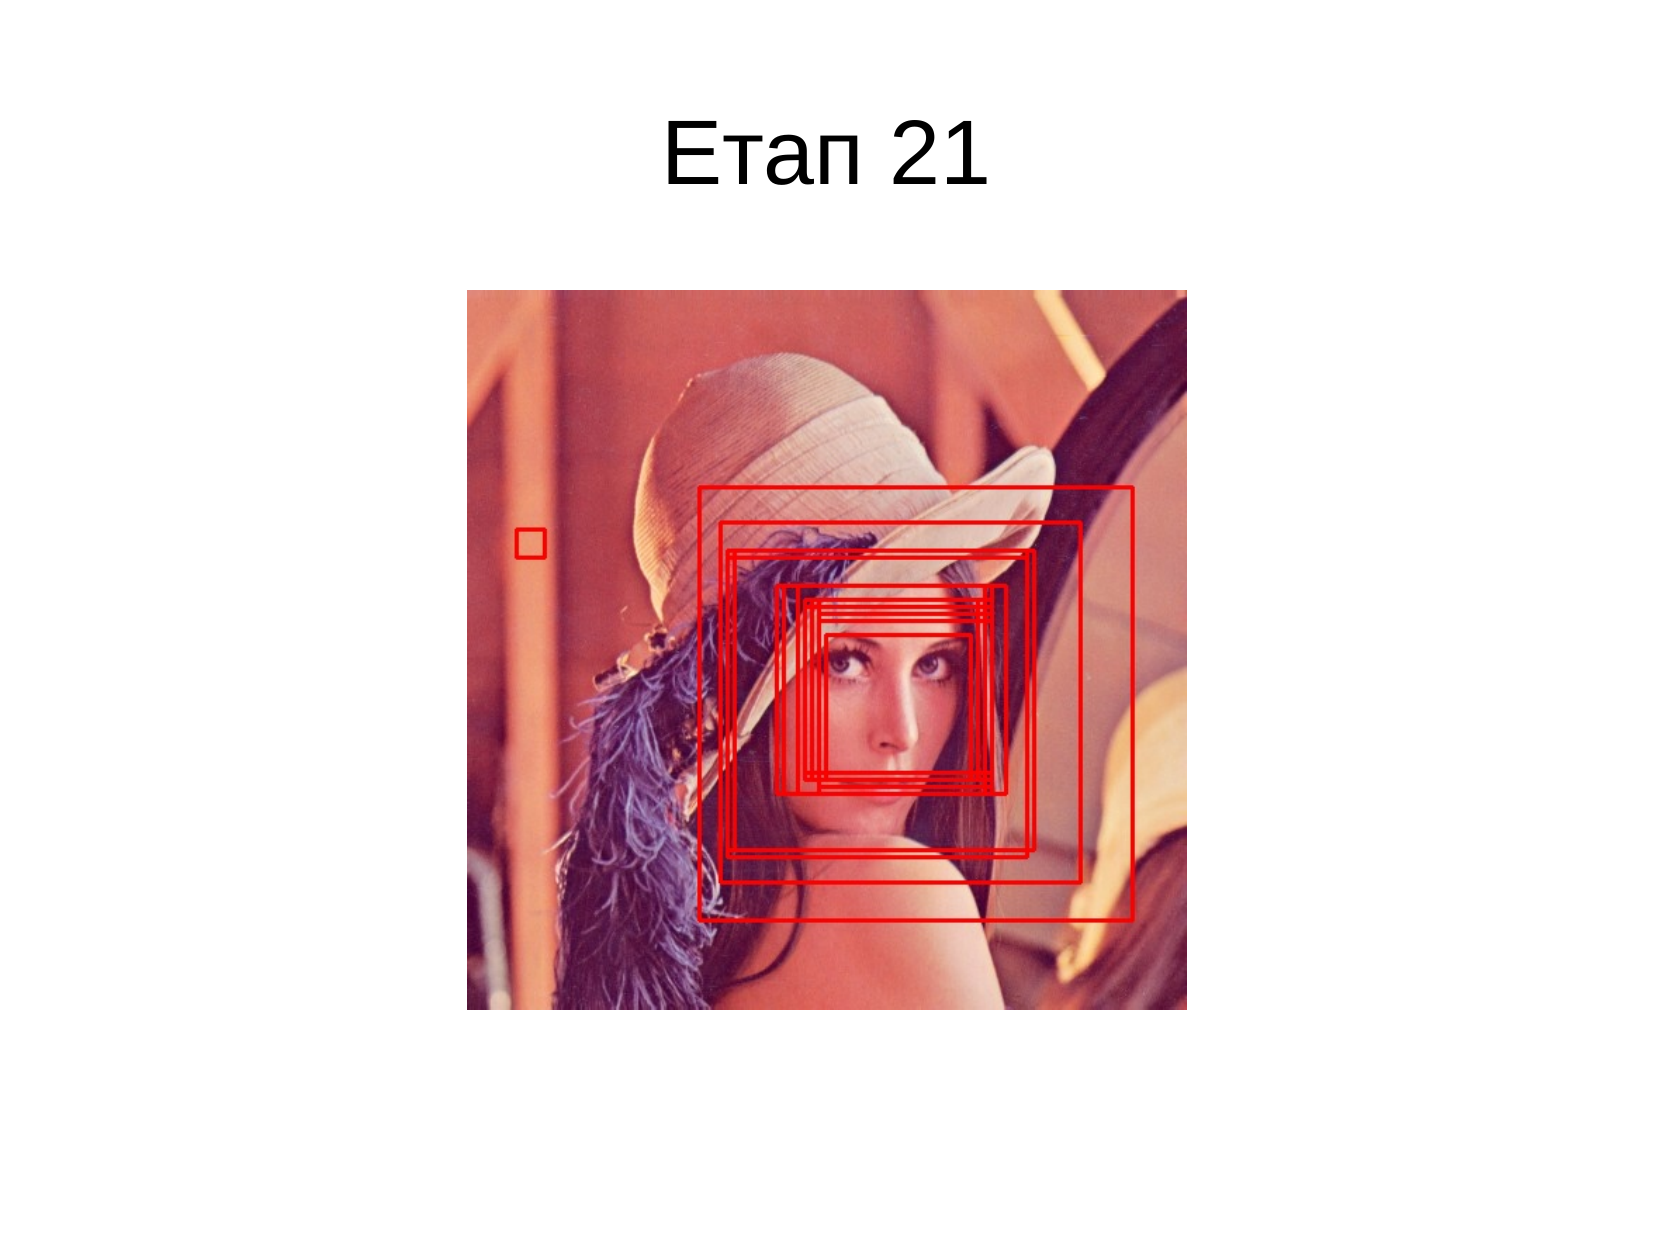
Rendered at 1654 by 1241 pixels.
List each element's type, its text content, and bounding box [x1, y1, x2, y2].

title Етап 21 [82, 49, 1571, 257]
picture [467, 290, 1187, 1010]
